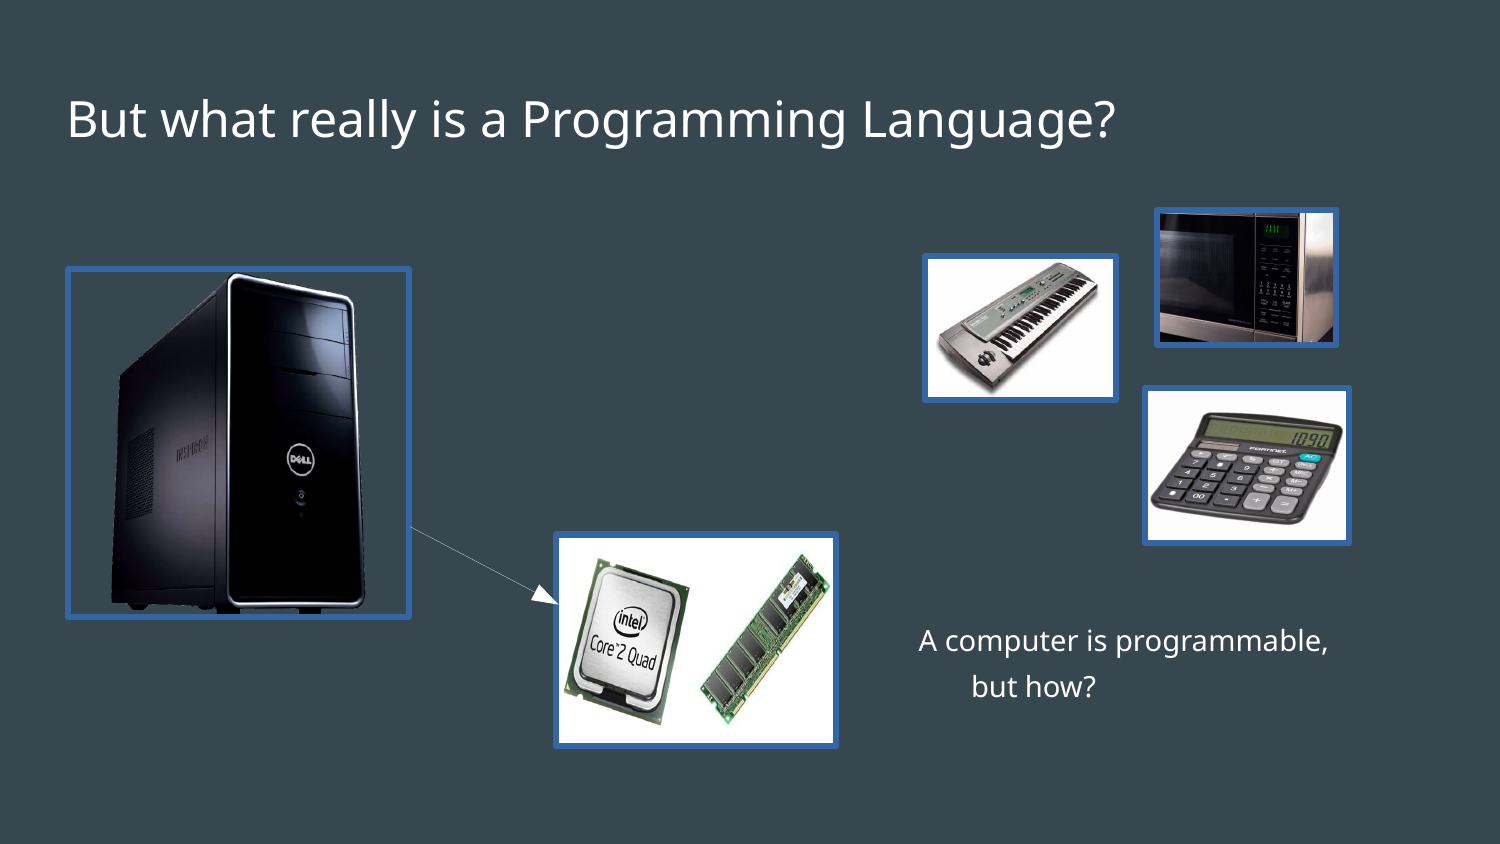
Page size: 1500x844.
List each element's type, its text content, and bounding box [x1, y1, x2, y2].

picture [1160, 212, 1334, 343]
picture [928, 259, 1113, 398]
title But what really is a Programming Language? [51, 72, 1449, 167]
list A computer is programmable, but how? [903, 602, 1382, 750]
picture [558, 537, 833, 743]
picture [70, 272, 406, 615]
picture [1148, 391, 1347, 541]
